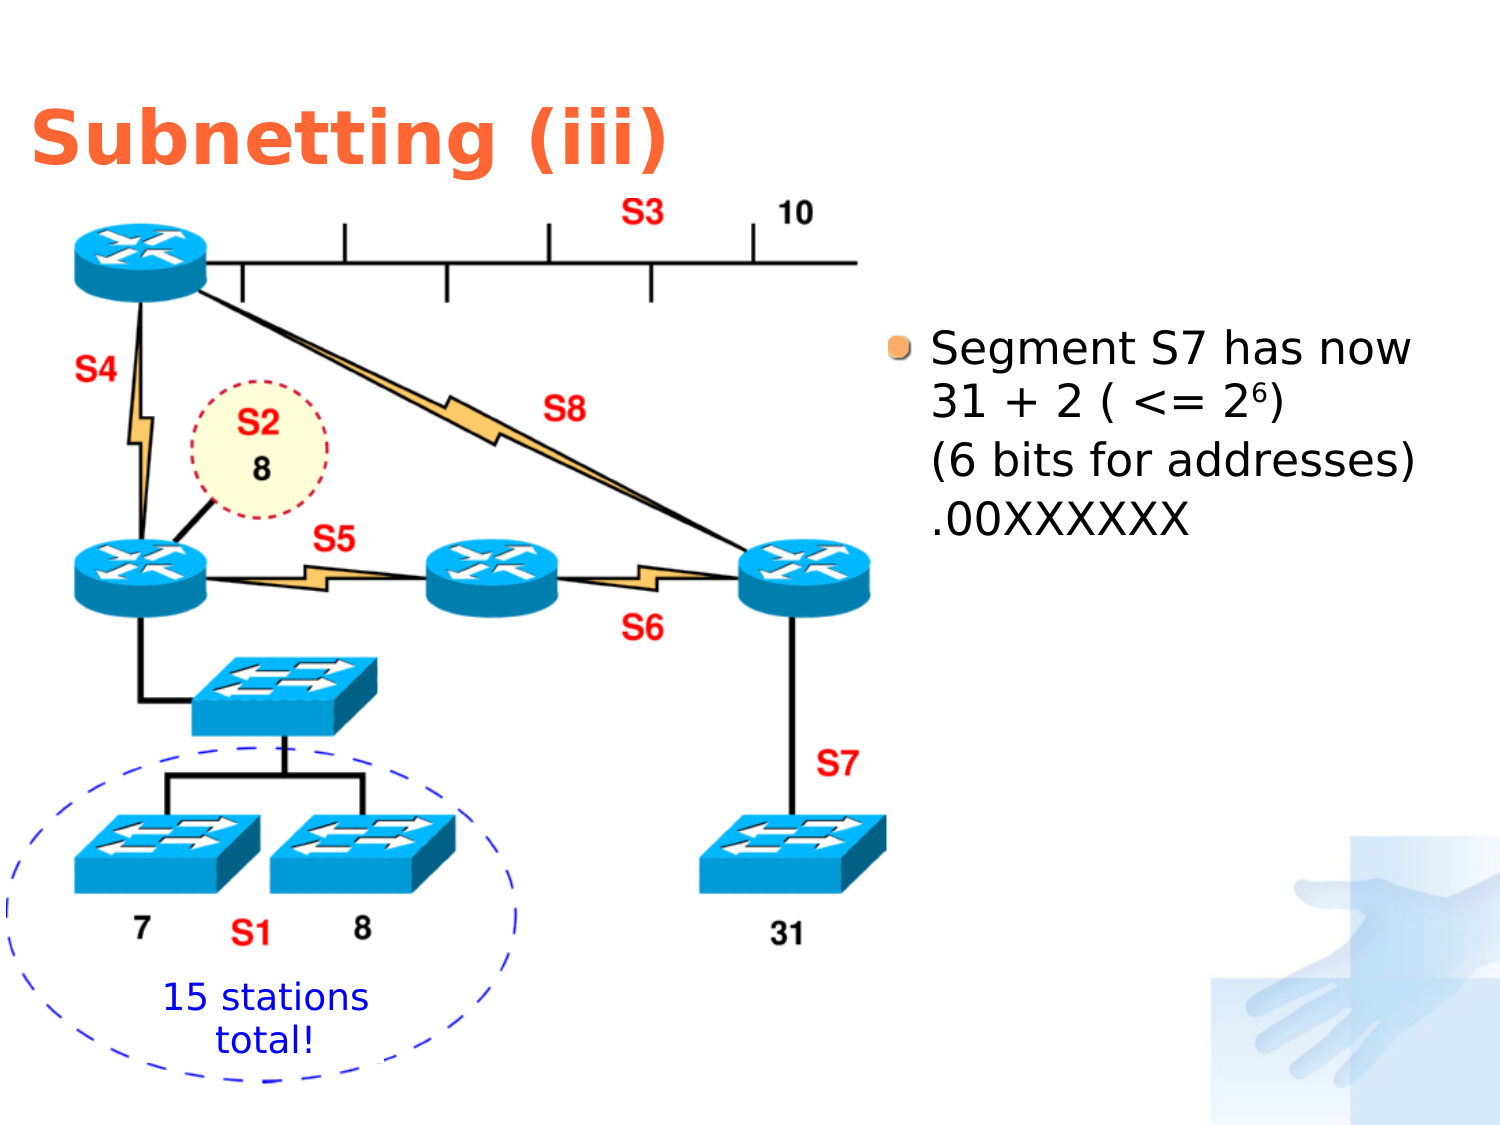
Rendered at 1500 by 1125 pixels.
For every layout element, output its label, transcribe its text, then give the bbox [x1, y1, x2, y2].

text_box 15 stations total! [147, 974, 384, 1063]
picture [0, 0, 1500, 1125]
title Subnetting (iii) [29, 21, 1477, 257]
list Segment S7 has now 31 + 2 ( <= 26) (6 bits for addresses) .00XXXXXX [885, 262, 1477, 1093]
